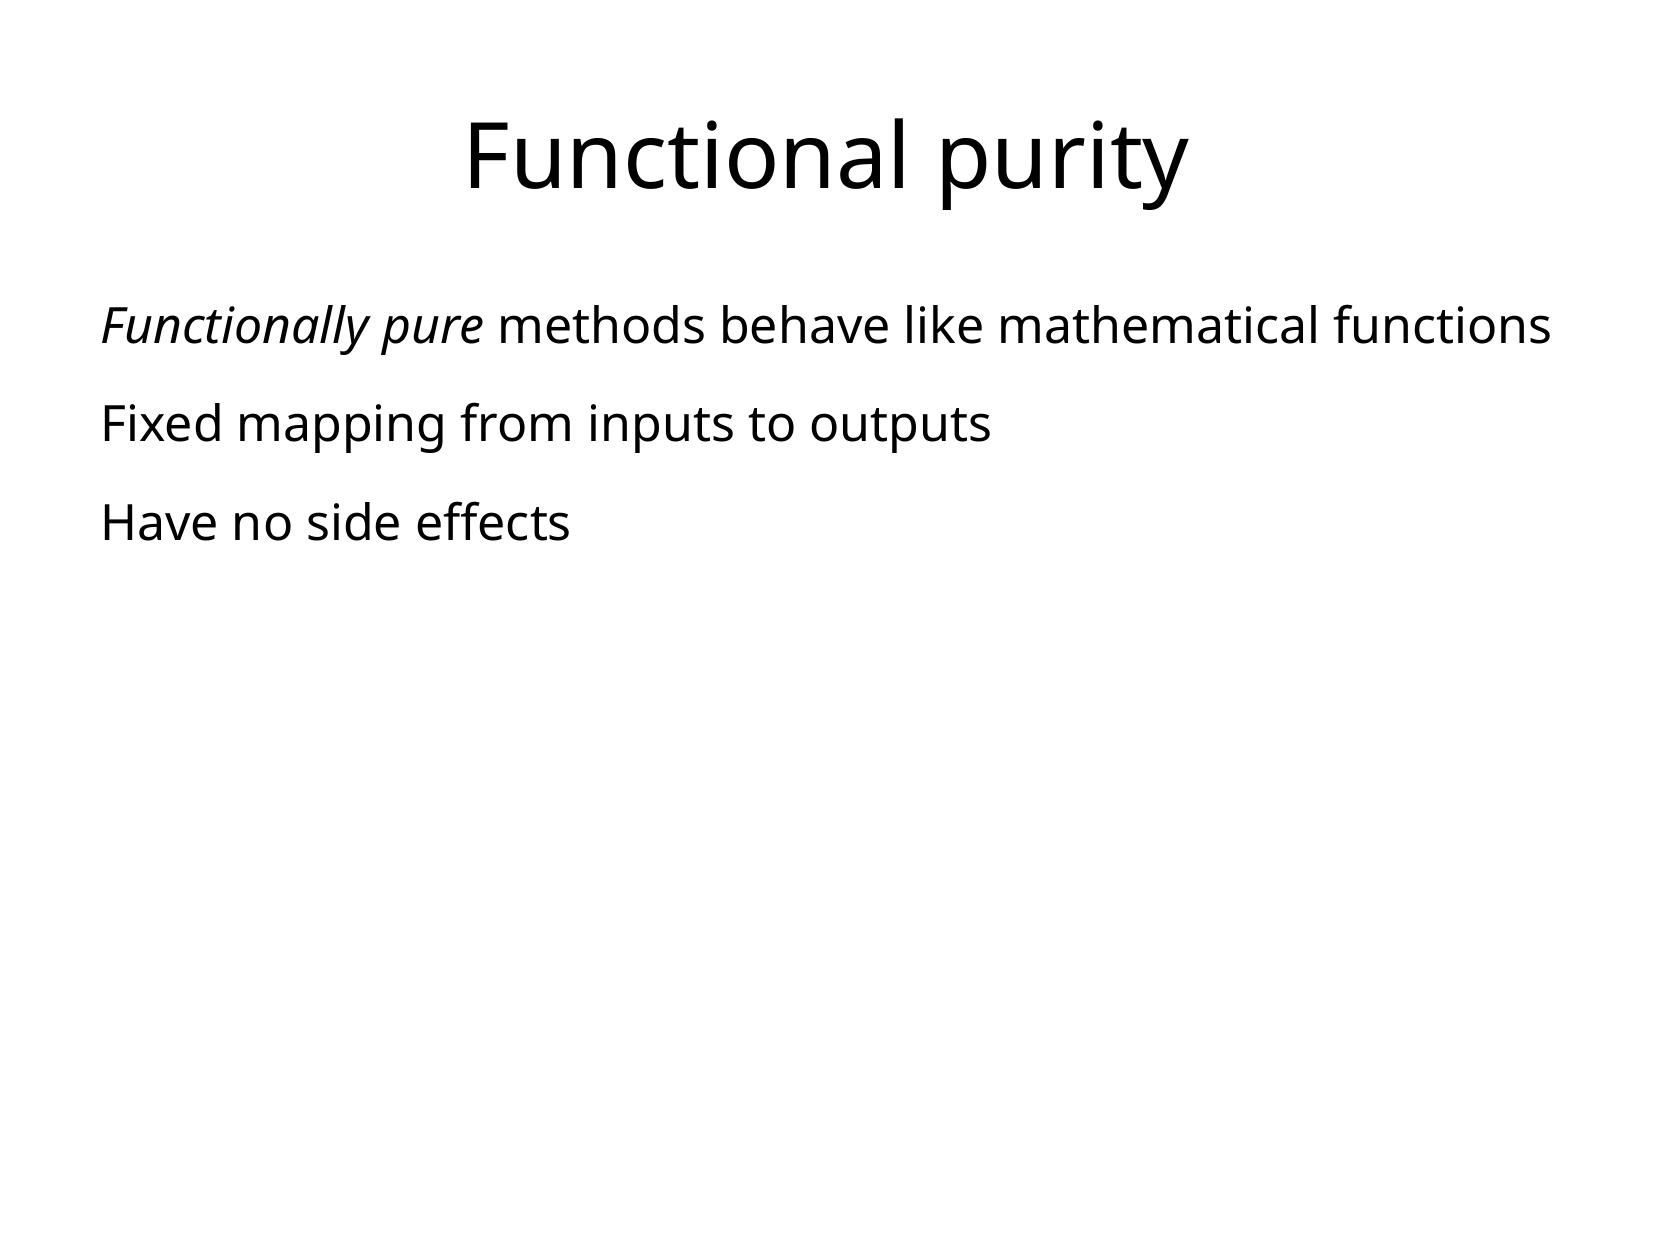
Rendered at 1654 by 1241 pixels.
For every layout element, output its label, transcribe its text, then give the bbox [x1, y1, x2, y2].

title Functional purity [82, 49, 1571, 257]
list Functionally pure methods behave like mathematical functions Fixed mapping from inputs to outputs Have no side effects [82, 290, 1571, 1072]
